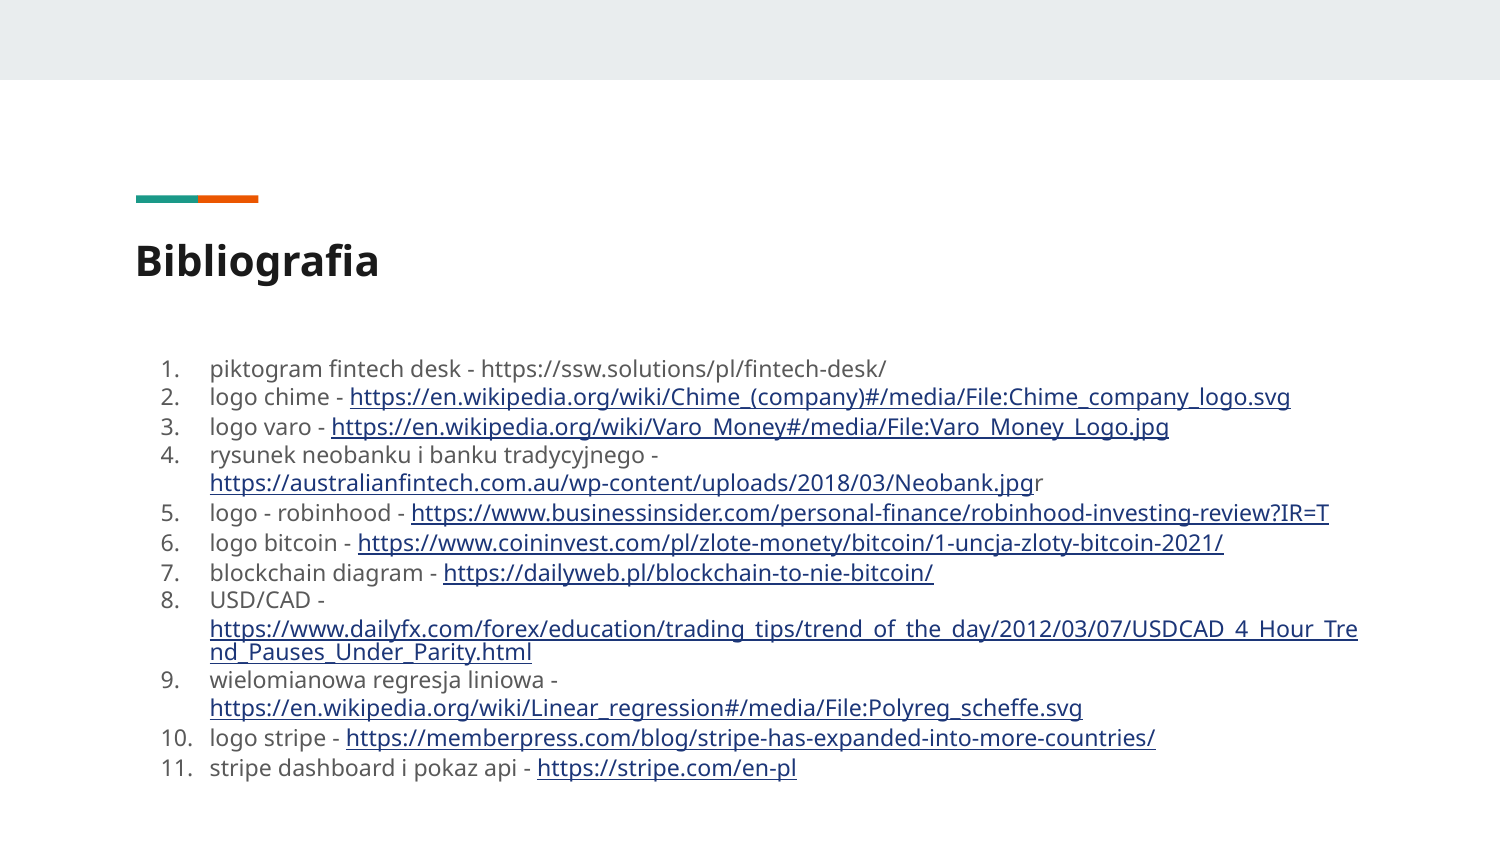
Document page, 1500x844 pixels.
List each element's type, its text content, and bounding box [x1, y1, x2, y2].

list piktogram fintech desk - https://ssw.solutions/pl/fintech-desk/ logo chime - https://en.wikipedia.org/wiki/Chime_(company)#/media/File:Chime_company_logo.svg logo varo - https://en.wikipedia.org/wiki/Varo_Money#/media/File:Varo_Money_Logo.jpg rysunek neobanku i banku tradycyjnego - https://australianfintech.com.au/wp-content/uploads/2018/03/Neobank.jpgr logo - robinhood - https://www.businessinsider.com/personal-finance/robinhood-investing-review?IR=T logo bitcoin - https://www.coininvest.com/pl/zlote-monety/bitcoin/1-uncja-zloty-bitcoin-2021/ blockchain diagram - https://dailyweb.pl/blockchain-to-nie-bitcoin/ USD/CAD - https://www.dailyfx.com/forex/education/trading_tips/trend_of_the_day/2012/03/07/USDCAD_4_Hour_Trend_Pauses_Under_Parity.html wielomianowa regresja liniowa - https://en.wikipedia.org/wiki/Linear_regression#/media/File:Polyreg_scheffe.svg logo stripe - https://memberpress.com/blog/stripe-has-expanded-into-more-countries/ stripe dashboard i pokaz api - https://stripe.com/en-pl [119, 341, 1381, 712]
title Bibliografia [119, 216, 1381, 305]
